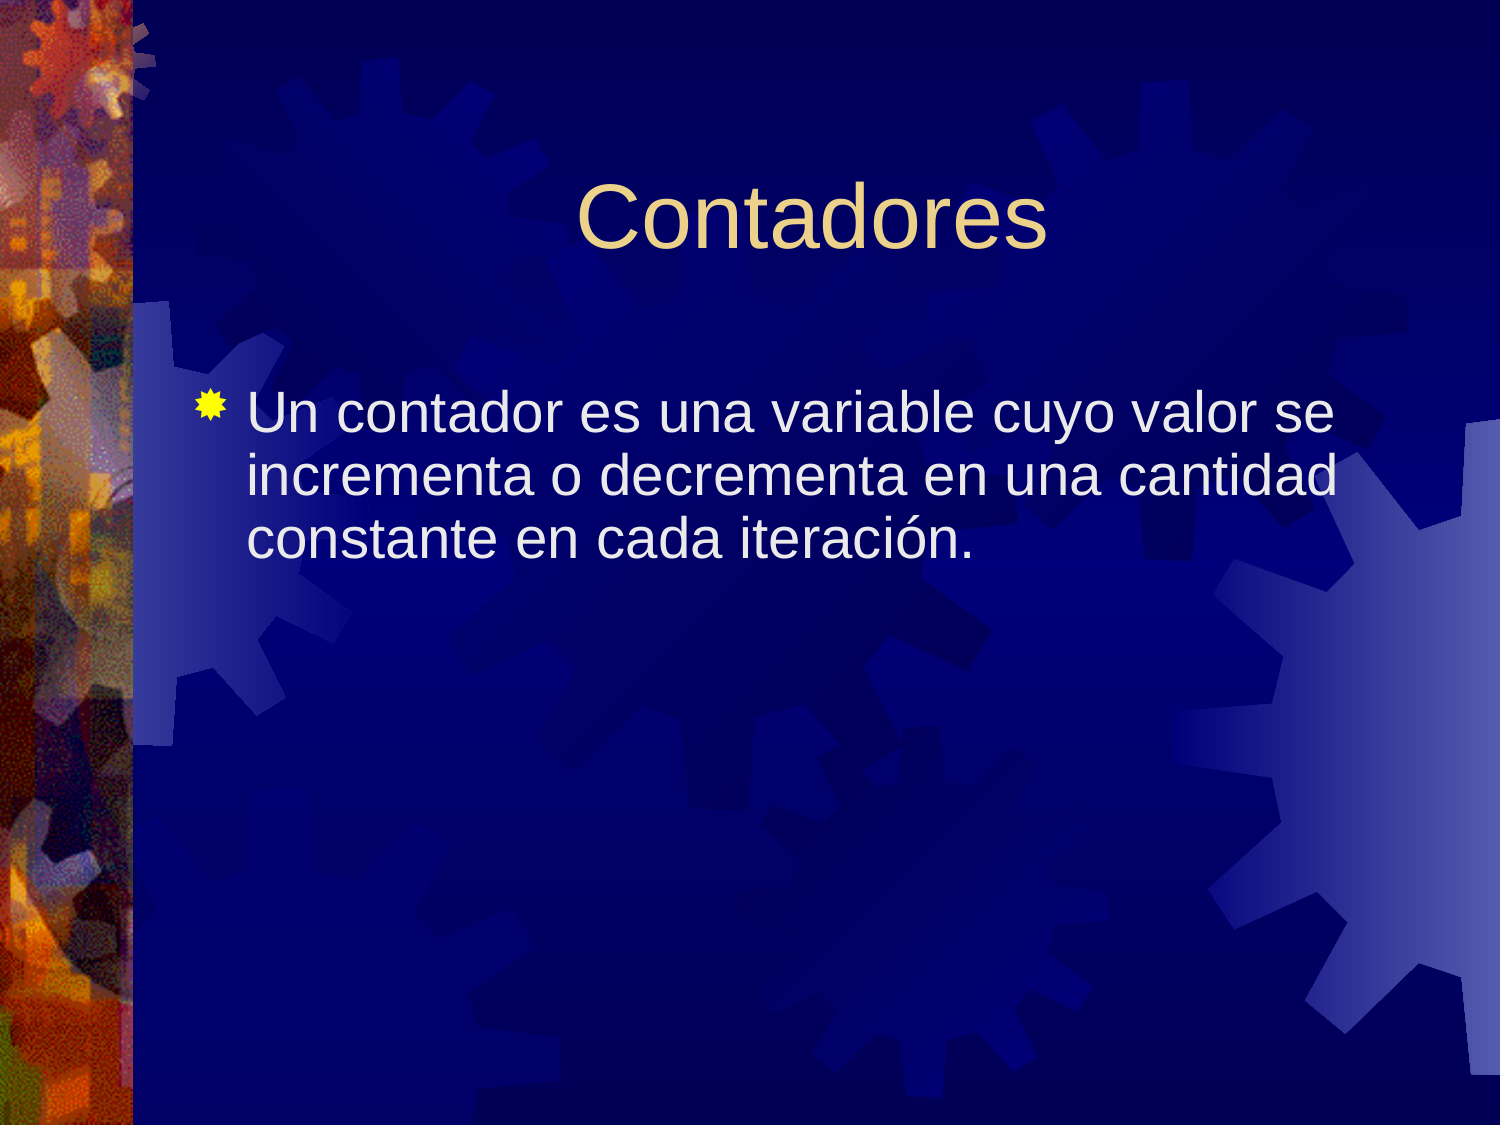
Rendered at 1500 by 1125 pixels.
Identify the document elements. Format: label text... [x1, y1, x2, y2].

text_box Un contador es una variable cuyo valor se incrementa o decrementa en una cantidad constante en cada iteración. [174, 374, 1450, 625]
picture [0, 0, 133, 1125]
text_box Contadores [174, 87, 1450, 275]
